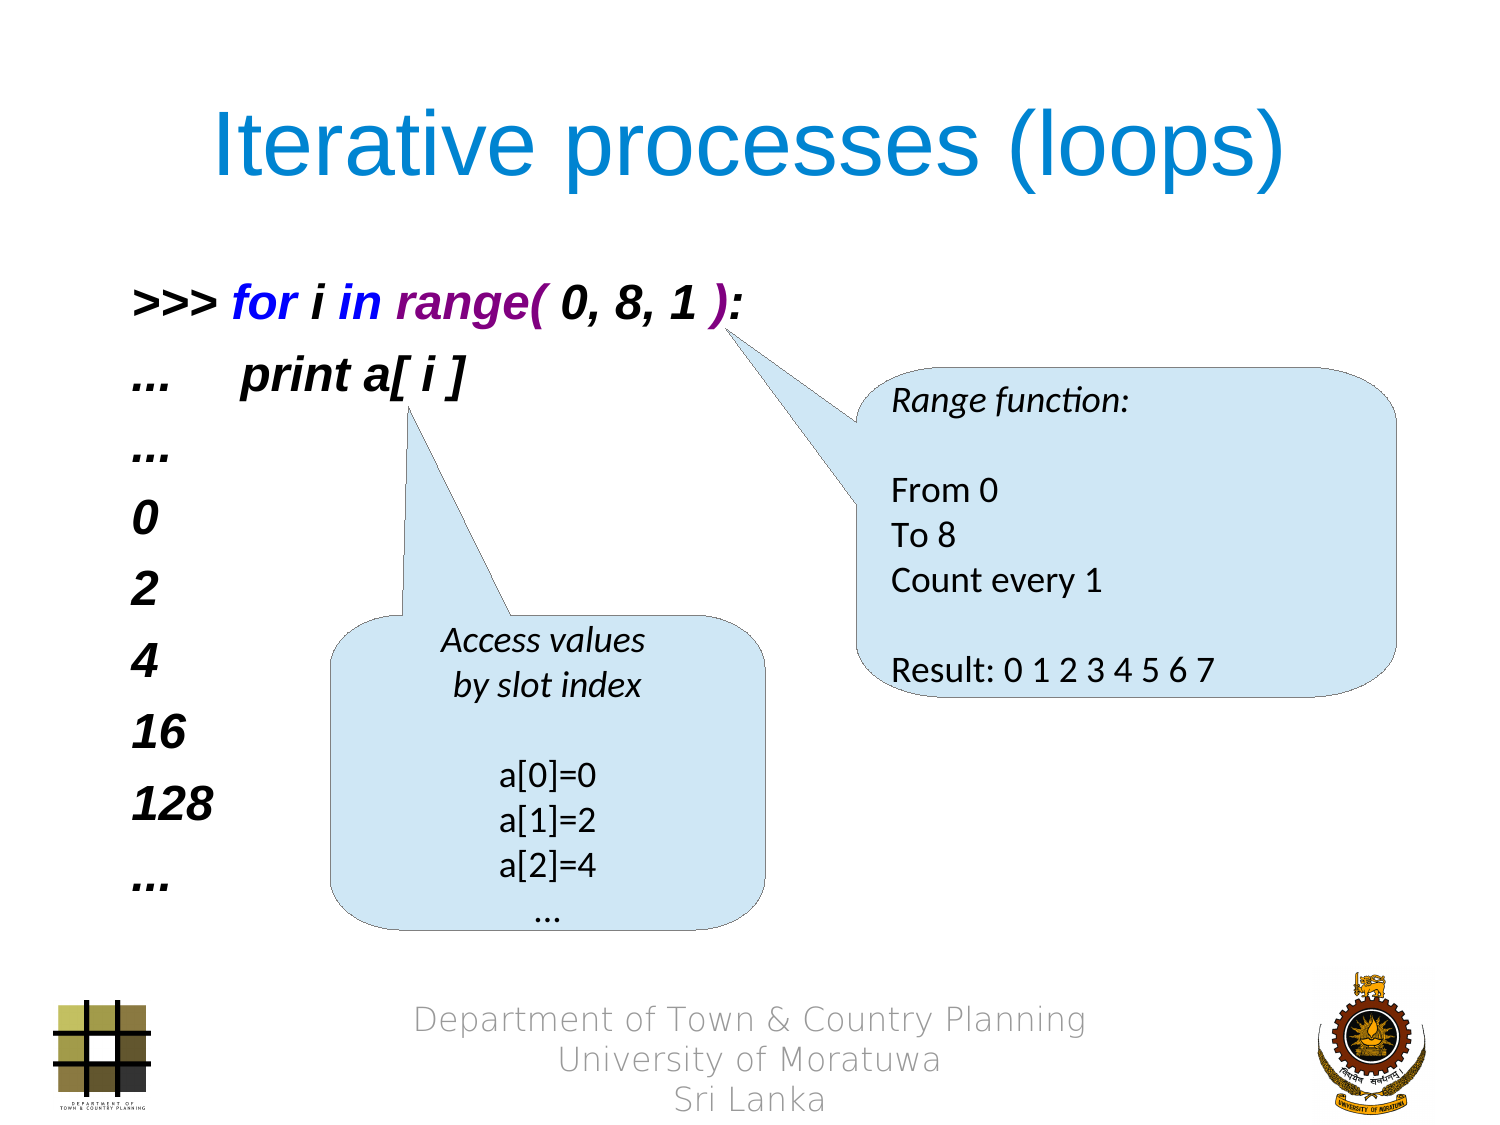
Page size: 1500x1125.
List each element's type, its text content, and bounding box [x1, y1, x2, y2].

list >>> for i in range( 0, 8, 1 ): ... print a[ i ] ... 0 2 4 16 128 ... [75, 262, 1426, 916]
picture [1312, 966, 1435, 1125]
picture [53, 1000, 151, 1110]
text_box Access values by slot index a[0]=0 a[1]=2 a[2]=4 ... [330, 406, 766, 931]
title Iterative processes (loops) [75, 45, 1426, 233]
text_box Range function: From 0 To 8 Count every 1 Result: 0 1 2 3 4 5 6 7 [725, 328, 1397, 698]
